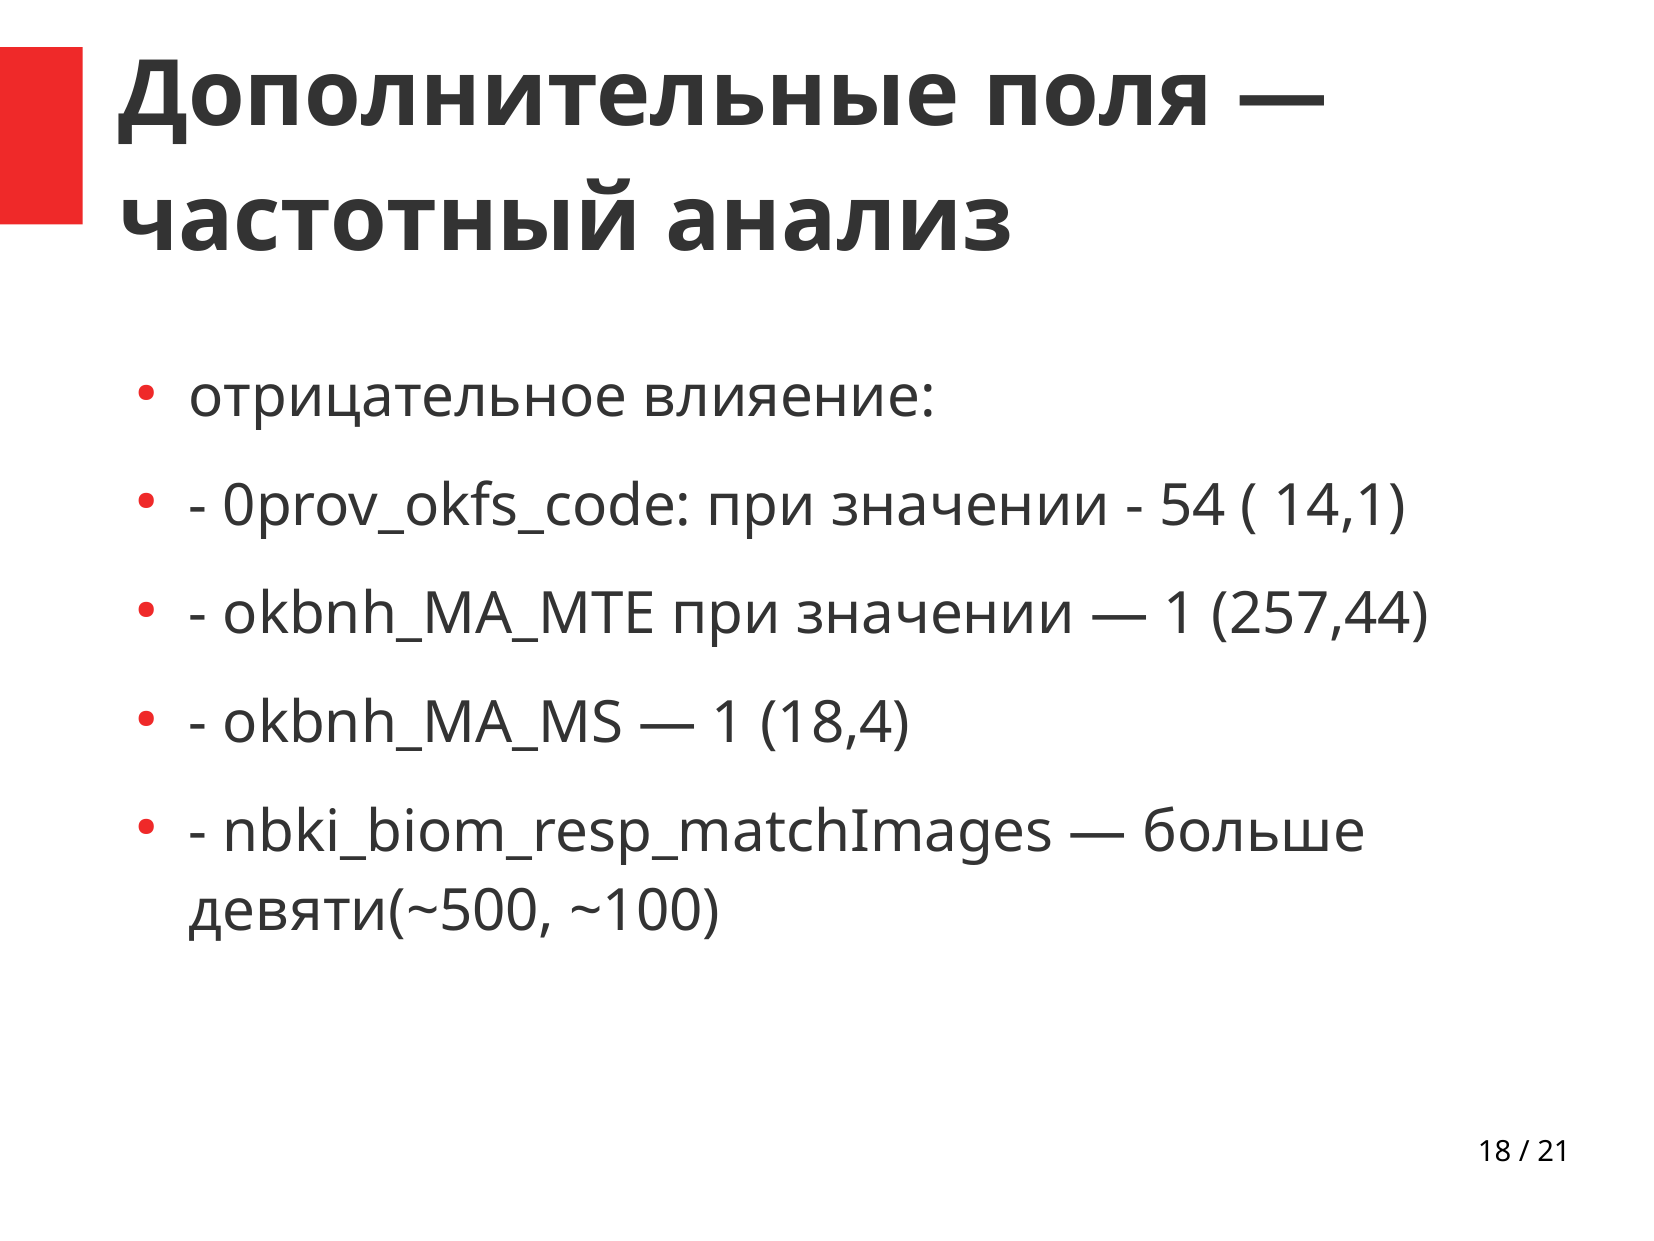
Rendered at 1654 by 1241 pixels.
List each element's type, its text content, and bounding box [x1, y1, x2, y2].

list отрицательное влияение: - 0prov_okfs_code: при значении - 54 ( 14,1) - okbnh_MA_MTE при значении — 1 (257,44) - okbnh_MA_MS — 1 (18,4) - nbki_biom_resp_matchImages — больше девяти(~500, ~100) [118, 354, 1536, 1074]
title Дополнительные поля — частотный анализ [118, 27, 1571, 278]
